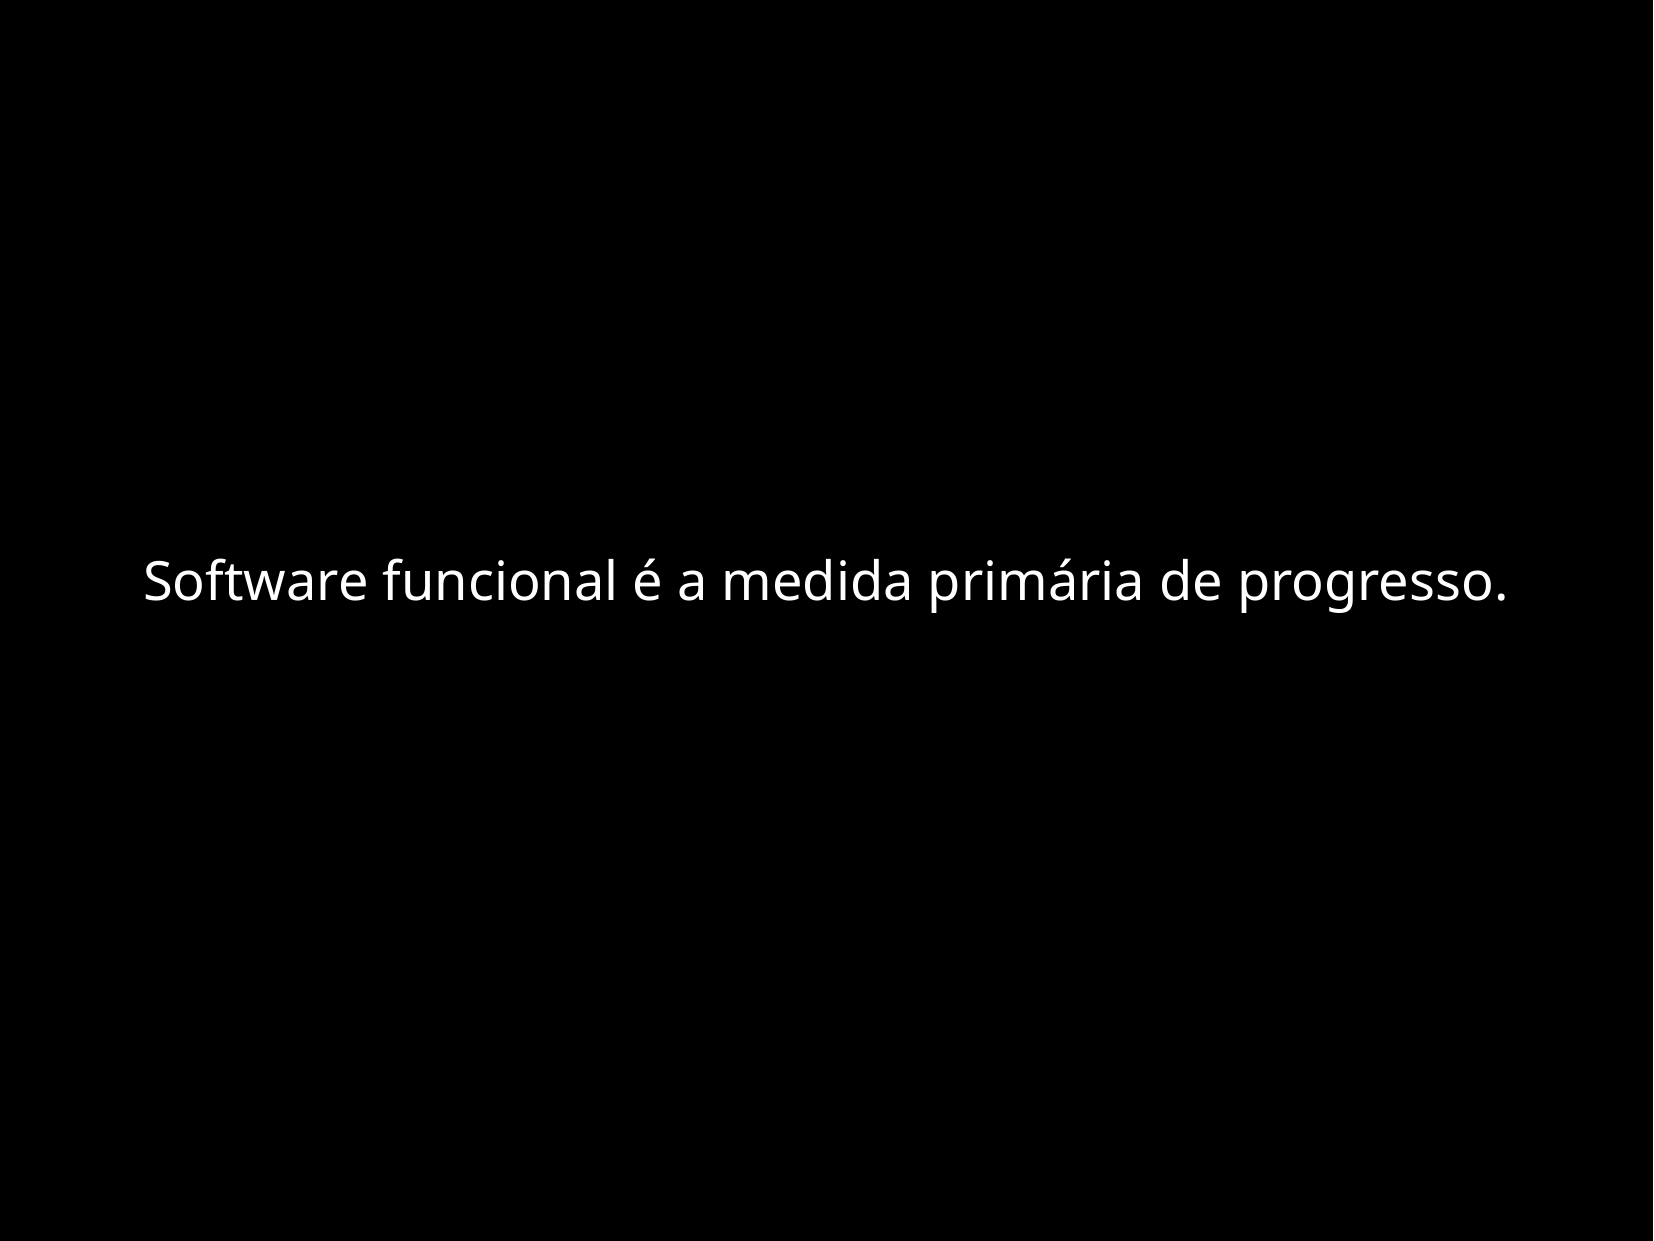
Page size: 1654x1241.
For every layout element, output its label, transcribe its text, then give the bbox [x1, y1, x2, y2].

text_box Software funcional é a medida primária de progresso. [82, 56, 1571, 1102]
